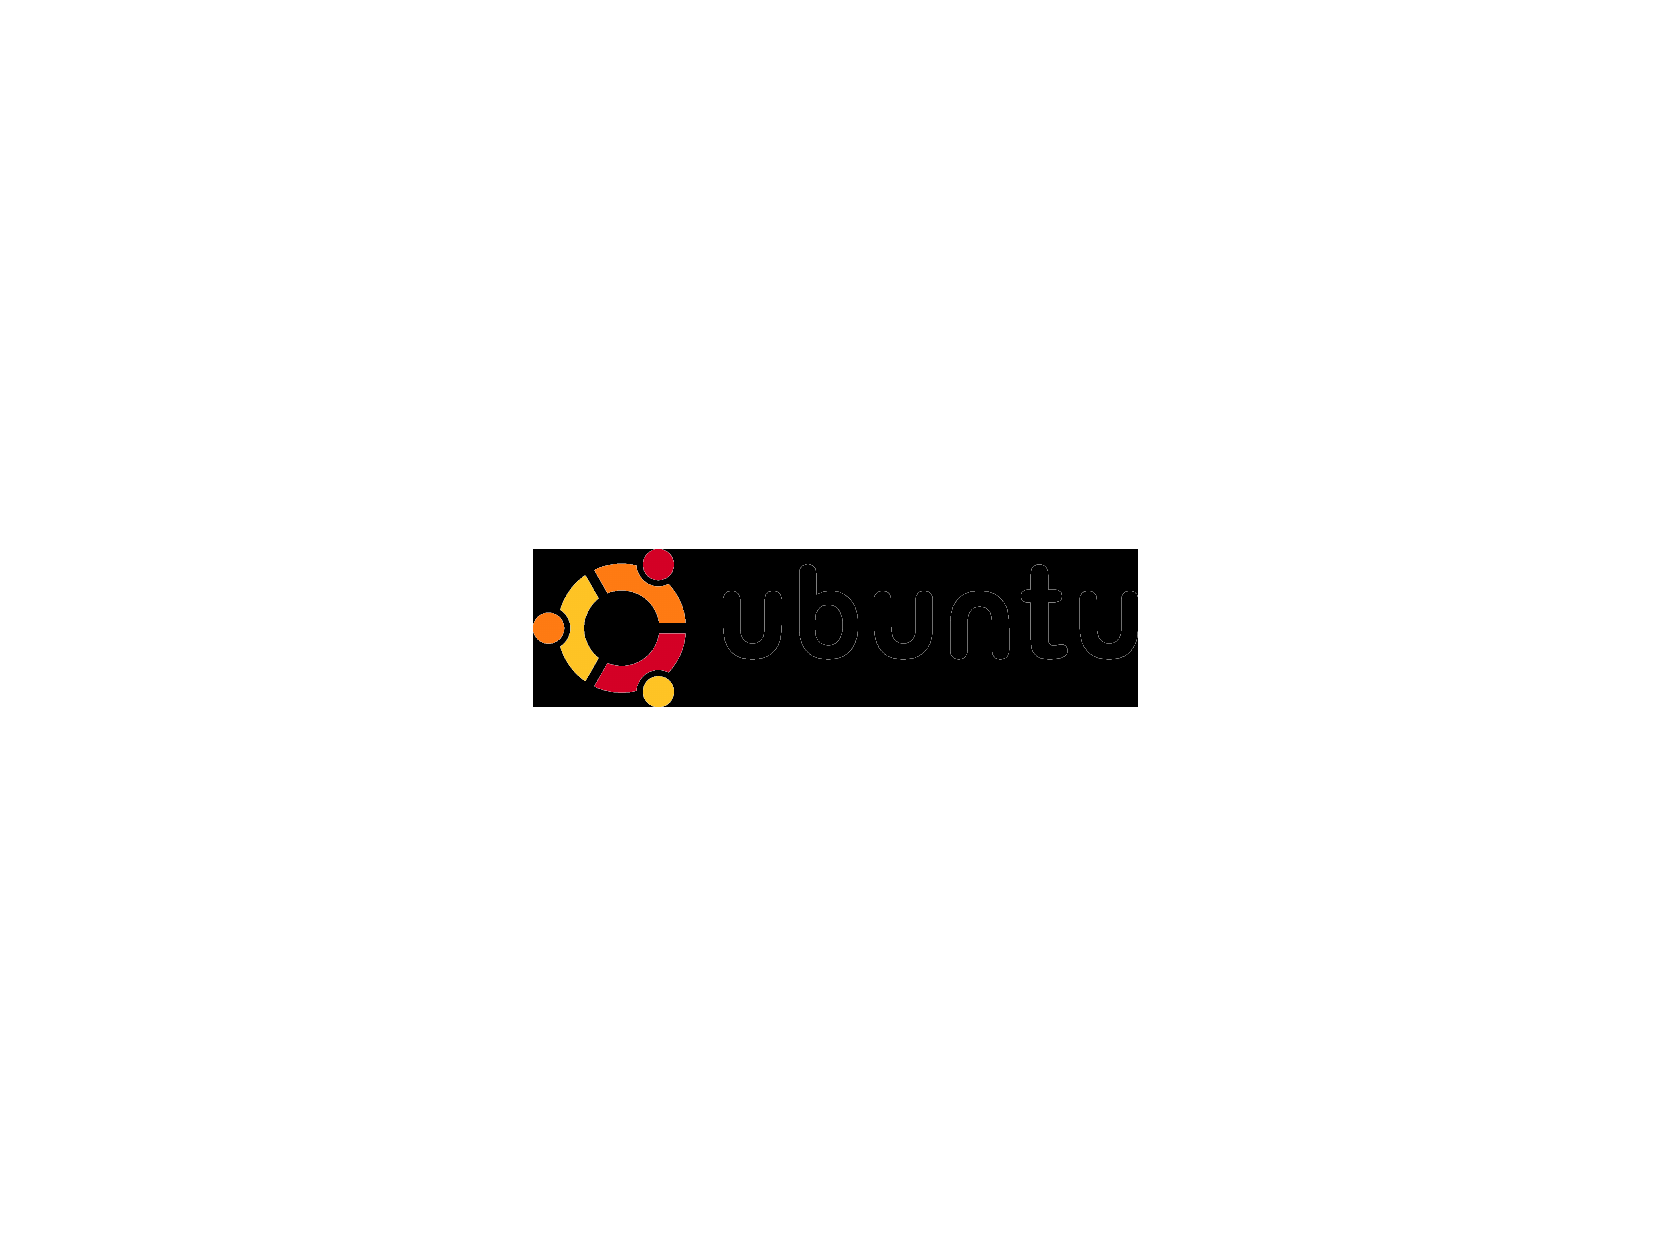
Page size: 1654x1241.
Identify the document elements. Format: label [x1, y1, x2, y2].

picture [369, 9, 1306, 1241]
